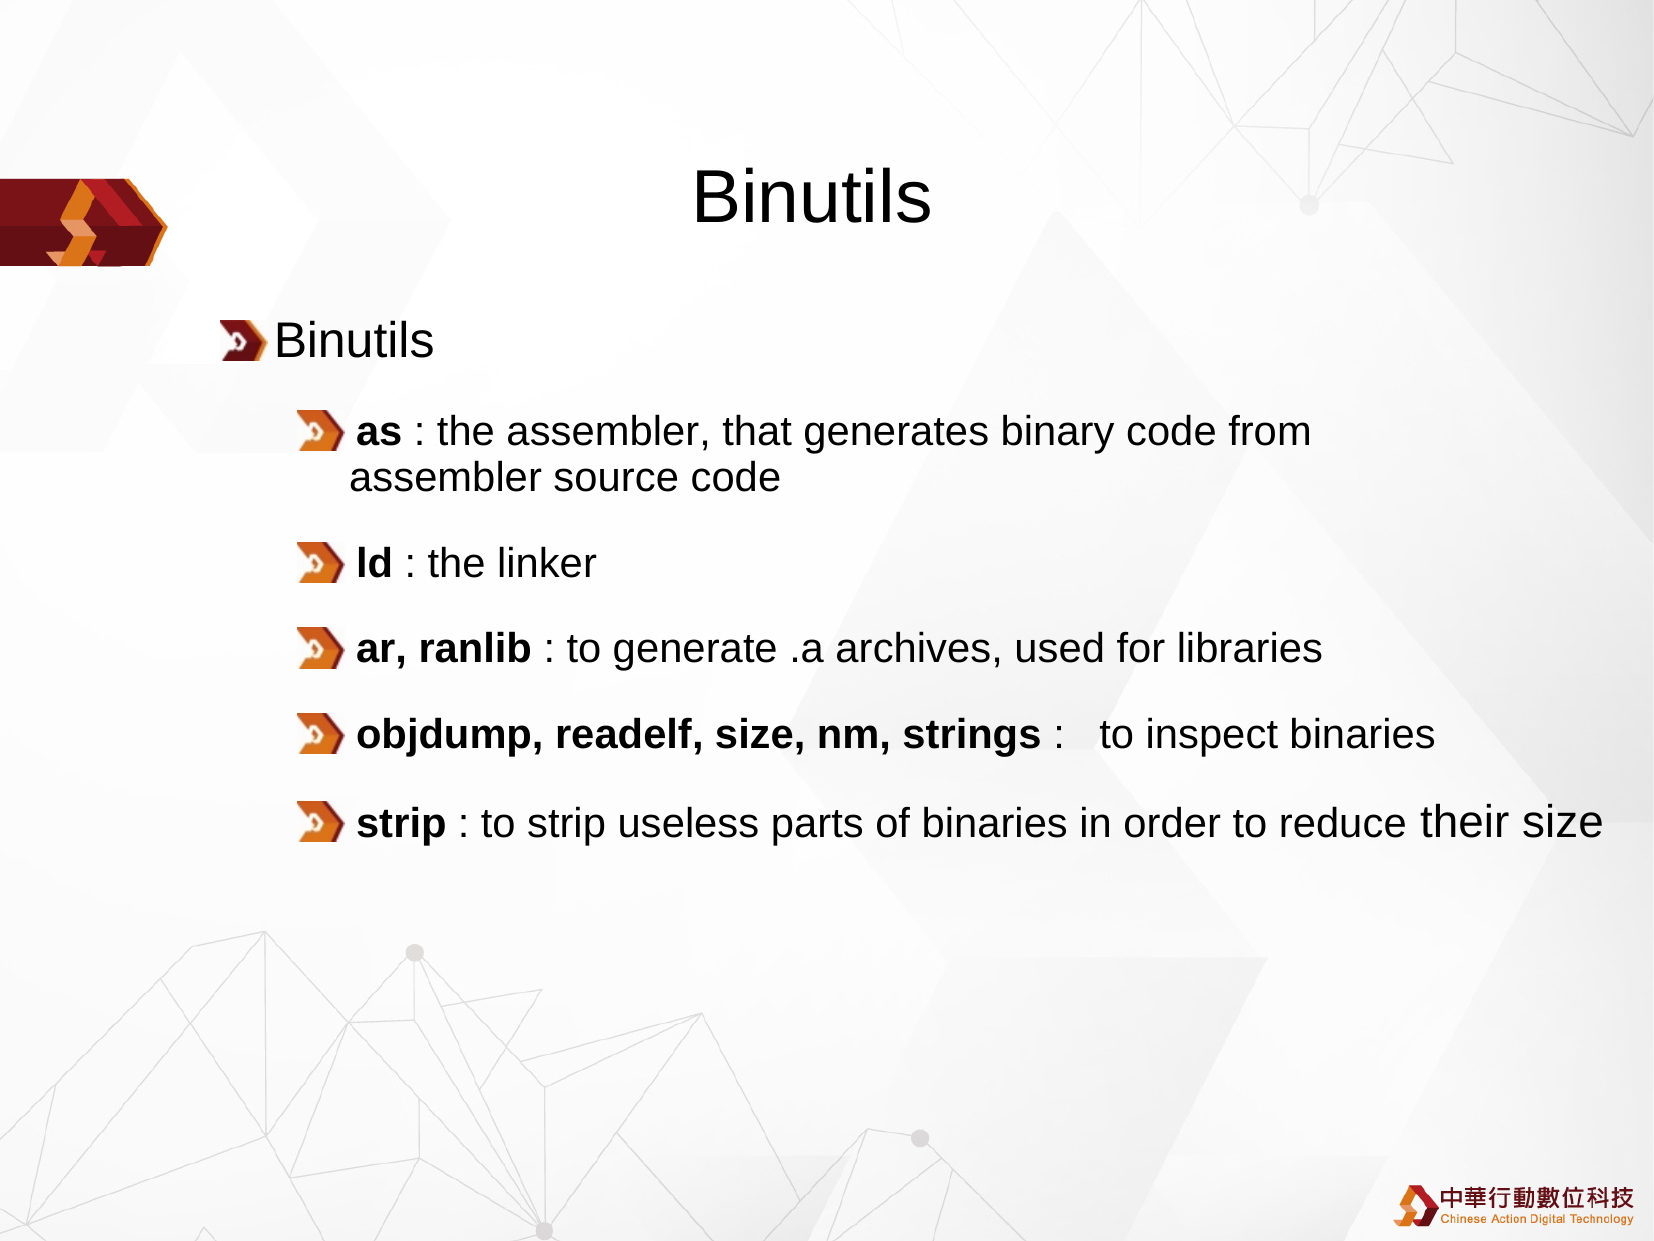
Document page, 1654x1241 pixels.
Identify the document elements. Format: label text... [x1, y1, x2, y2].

title Binutils [118, 112, 1506, 281]
list Binutils as : the assembler, that generates binary code from assembler source code ld : the linker ar, ranlib : to generate .a archives, used for libraries objdump, readelf, size, nm, strings : to inspect binaries strip : to strip useless parts of binaries in order to reduce their size [172, 312, 1626, 1167]
picture [0, 0, 1654, 1241]
